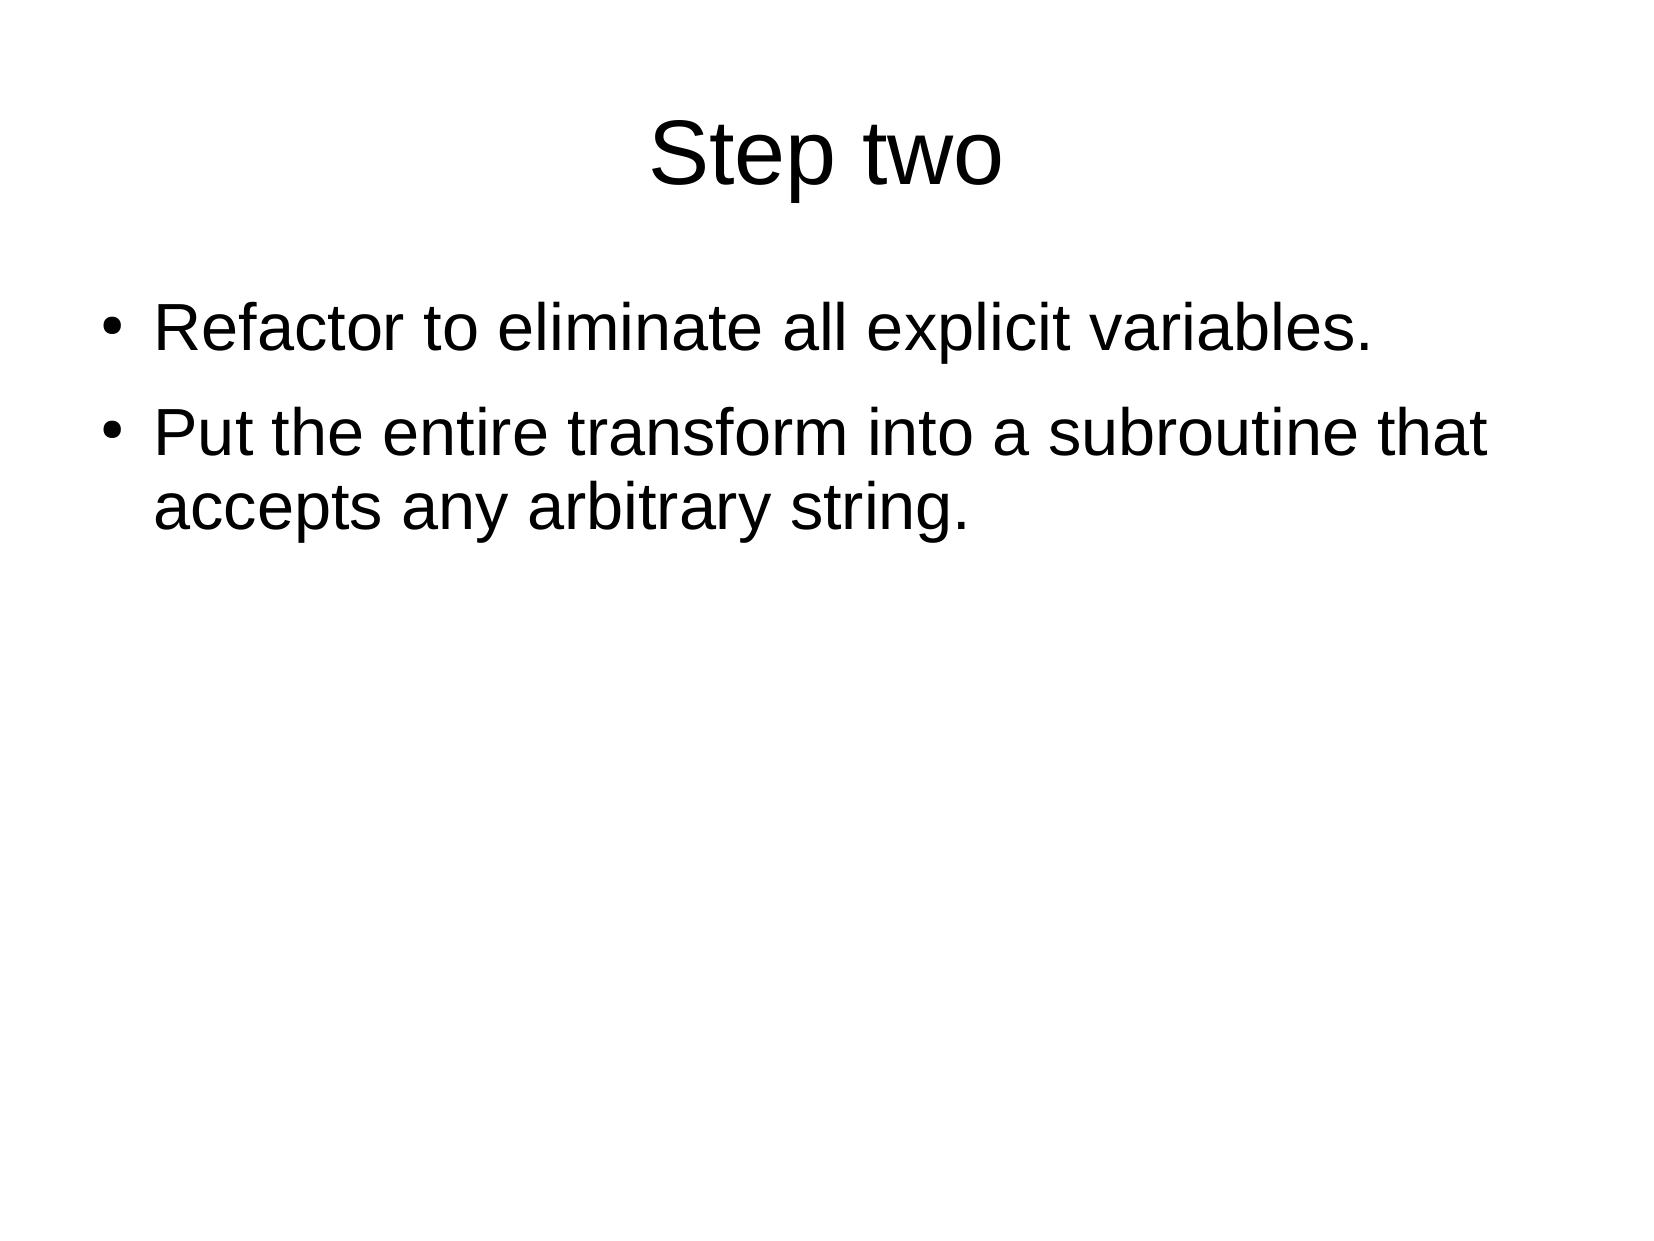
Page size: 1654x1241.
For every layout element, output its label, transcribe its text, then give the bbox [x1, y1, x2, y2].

list Refactor to eliminate all explicit variables. Put the entire transform into a subroutine that accepts any arbitrary string. [82, 290, 1571, 1010]
title Step two [82, 49, 1571, 257]
